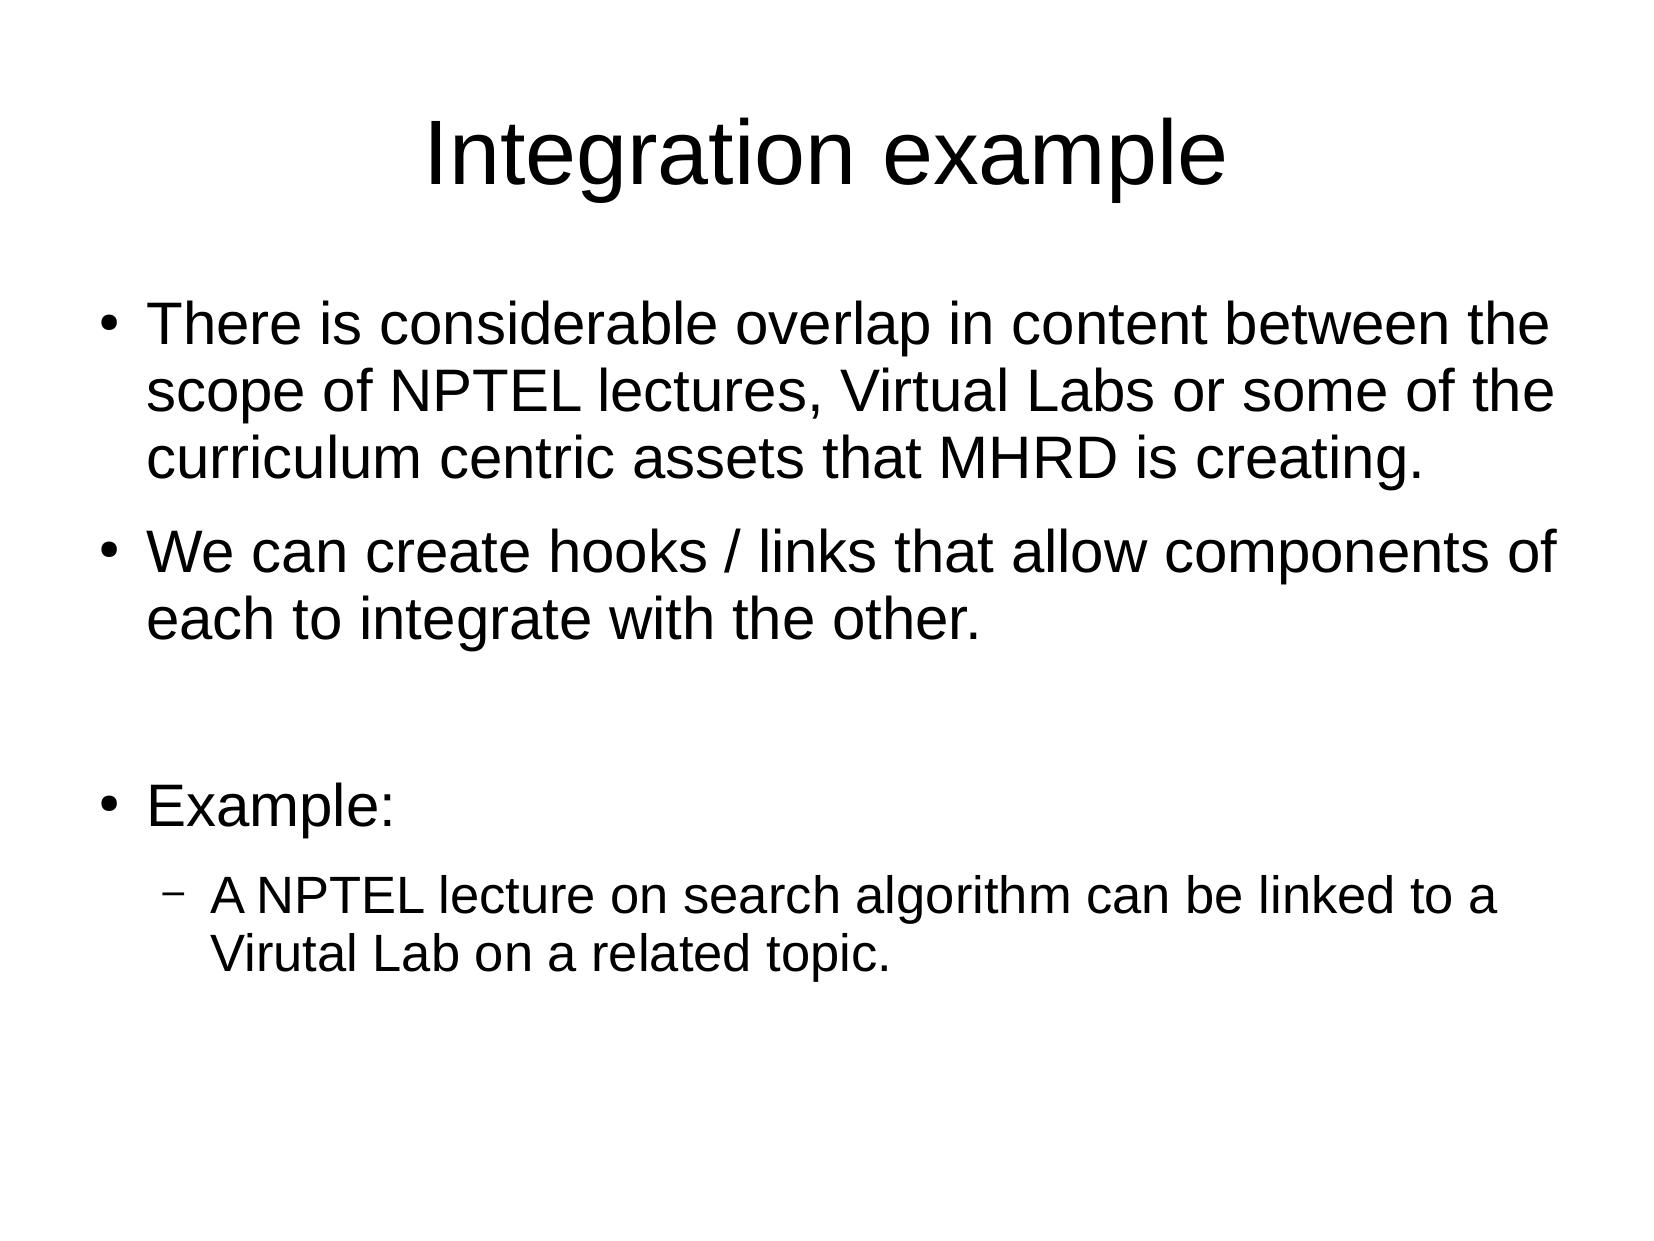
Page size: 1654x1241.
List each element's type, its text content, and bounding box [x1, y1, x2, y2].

list There is considerable overlap in content between the scope of NPTEL lectures, Virtual Labs or some of the curriculum centric assets that MHRD is creating. We can create hooks / links that allow components of each to integrate with the other. Example: A NPTEL lecture on search algorithm can be linked to a Virutal Lab on a related topic. [82, 290, 1571, 1010]
title Integration example [82, 49, 1571, 257]
